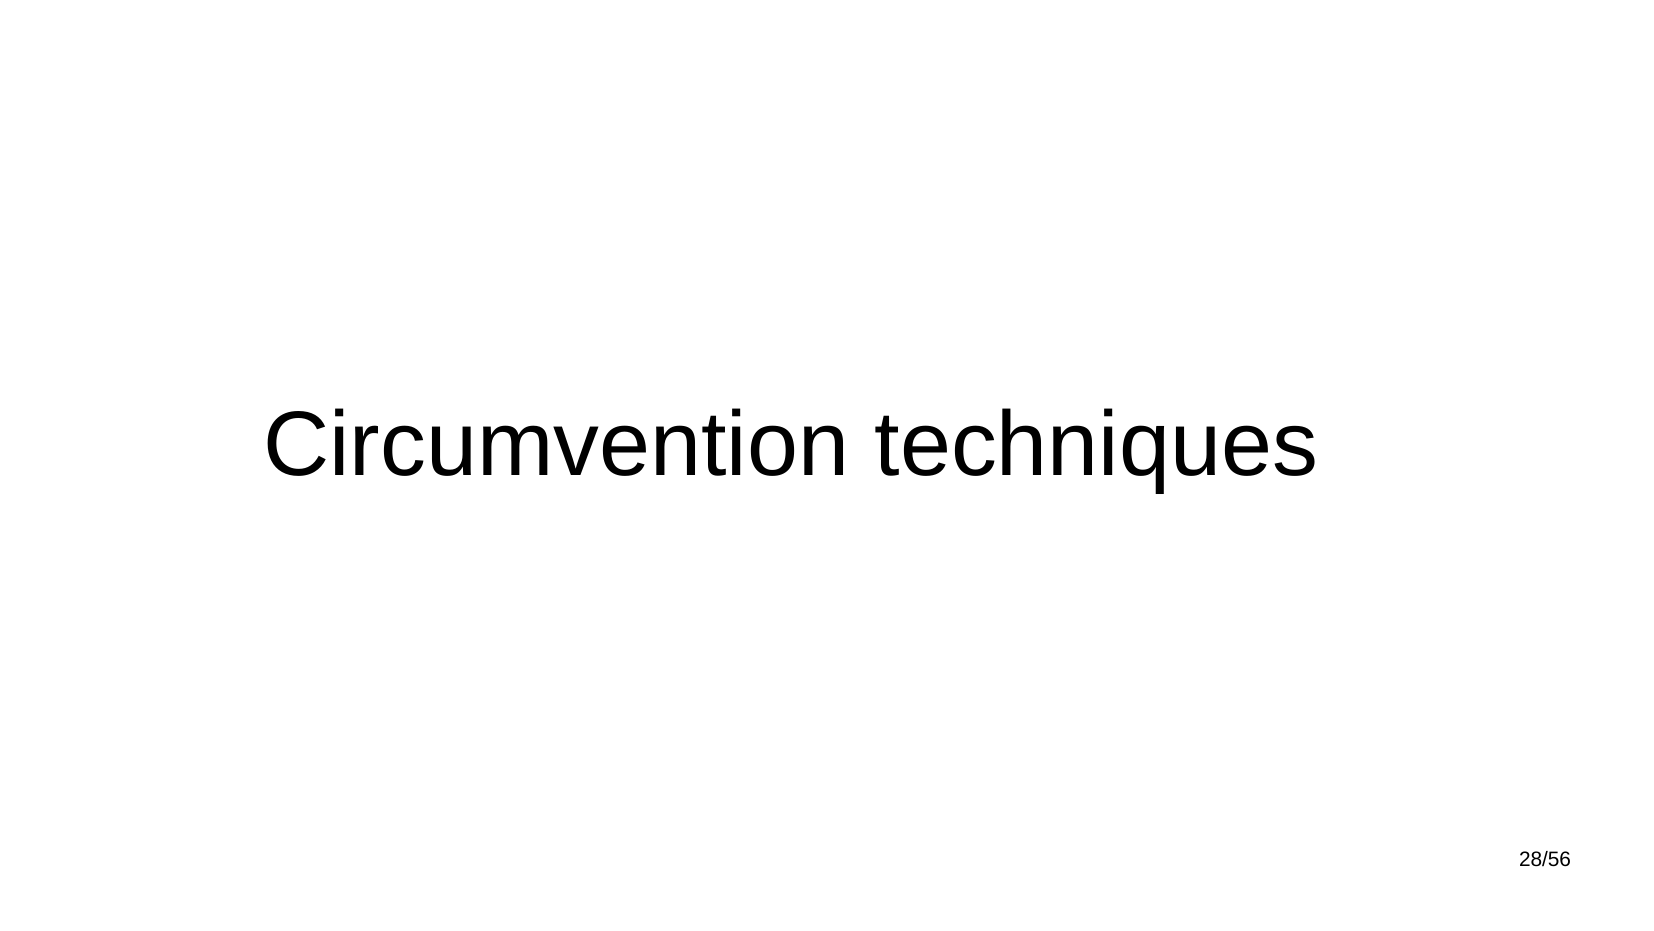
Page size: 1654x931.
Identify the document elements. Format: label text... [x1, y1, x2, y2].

title Circumvention techniques [47, 366, 1536, 522]
